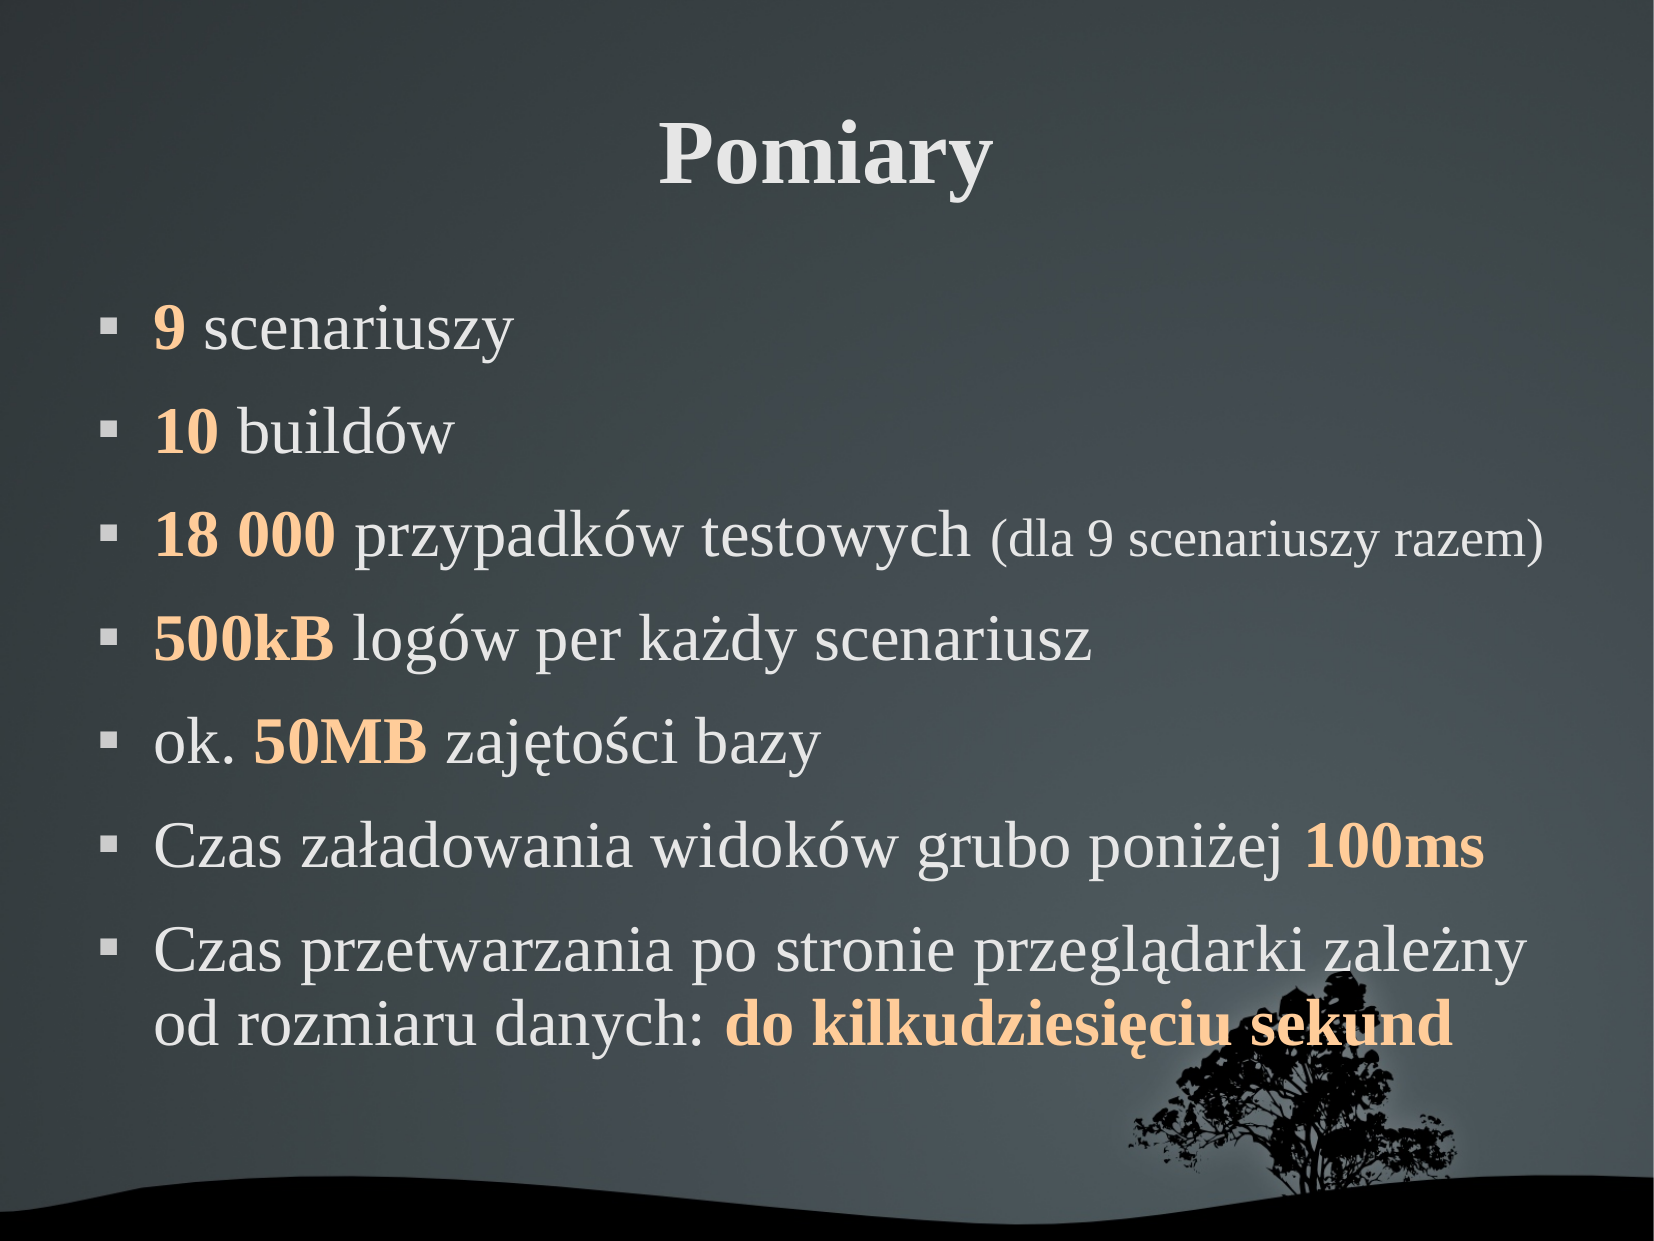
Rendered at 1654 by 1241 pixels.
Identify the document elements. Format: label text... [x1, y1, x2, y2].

title Pomiary [82, 49, 1571, 257]
list 9 scenariuszy 10 buildów 18 000 przypadków testowych (dla 9 scenariuszy razem) 500kB logów per każdy scenariusz ok. 50MB zajętości bazy Czas załadowania widoków grubo poniżej 100ms Czas przetwarzania po stronie przeglądarki zależny od rozmiaru danych: do kilkudziesięciu sekund [82, 290, 1571, 1157]
picture [0, 0, 1654, 1241]
